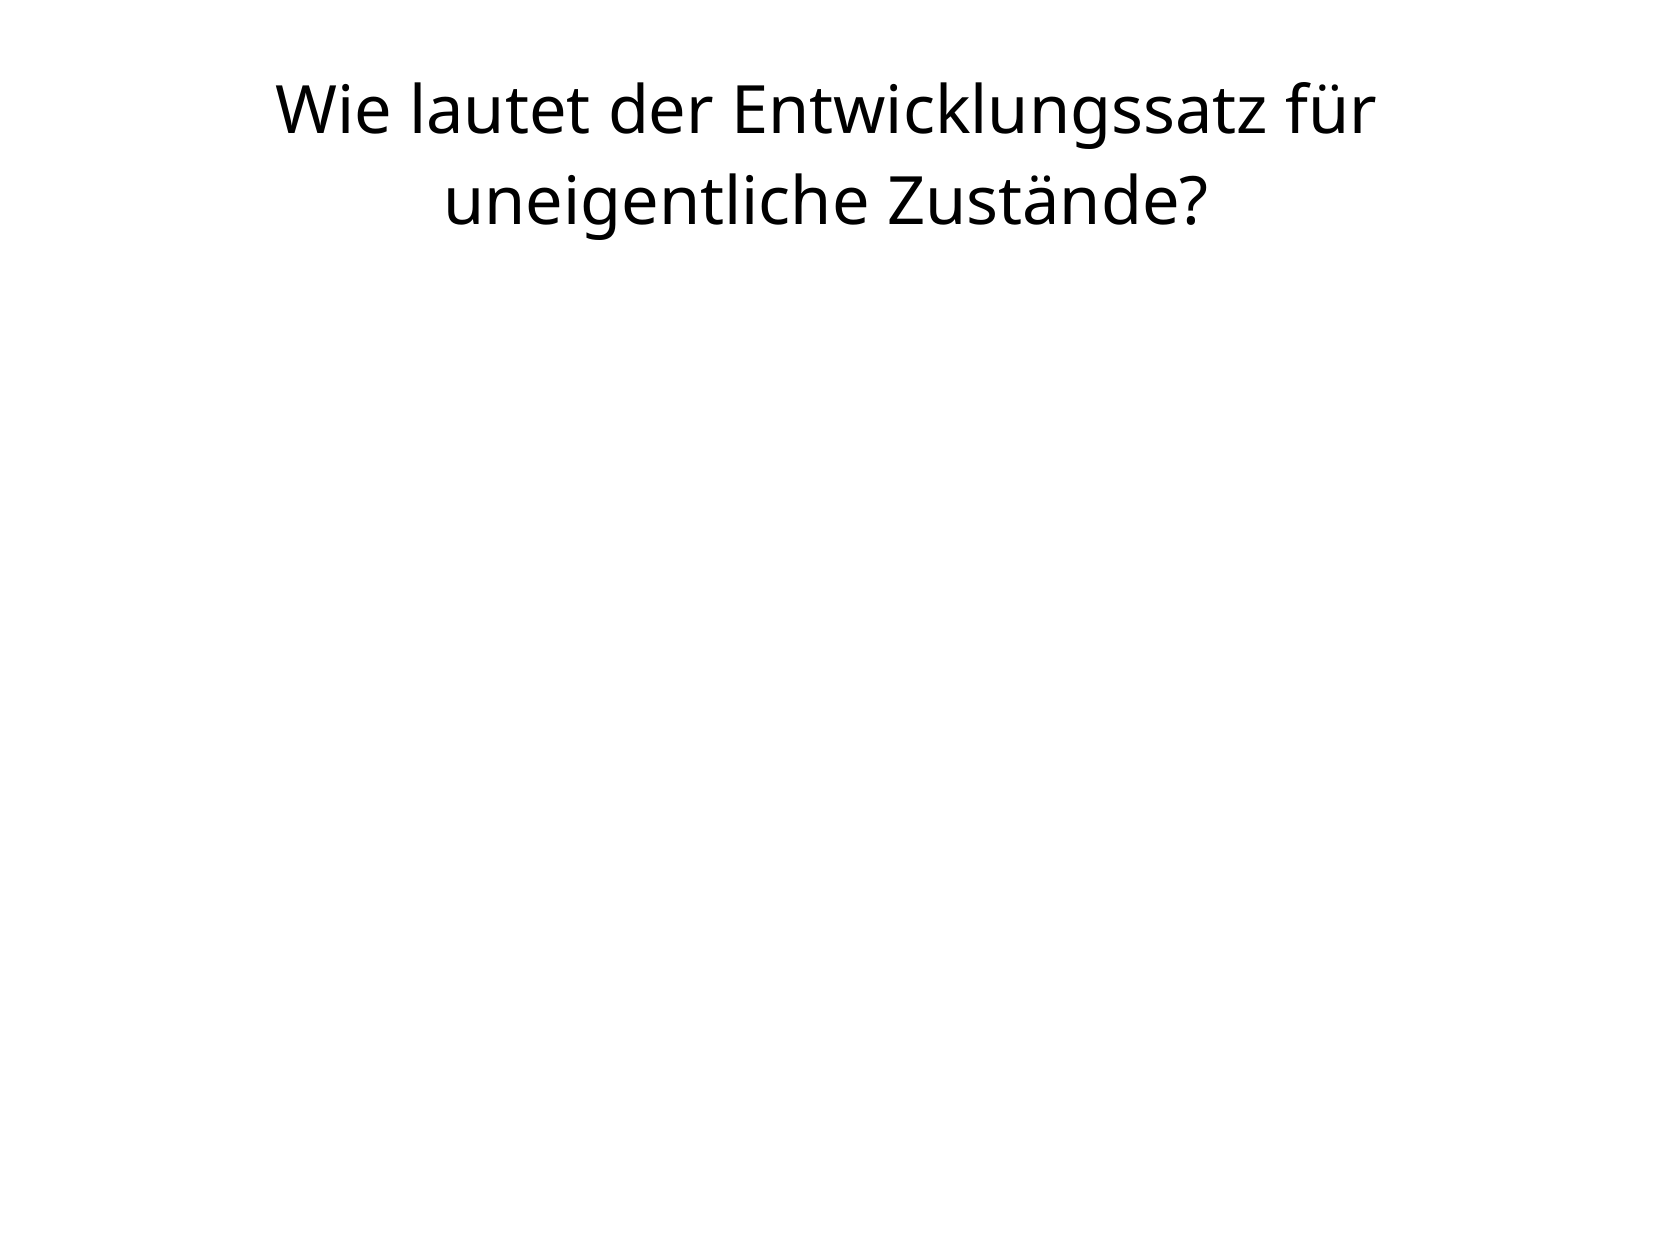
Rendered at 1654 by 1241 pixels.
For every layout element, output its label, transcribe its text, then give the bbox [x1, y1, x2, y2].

title Wie lautet der Entwicklungssatz für uneigentliche Zustände? [82, 49, 1571, 257]
